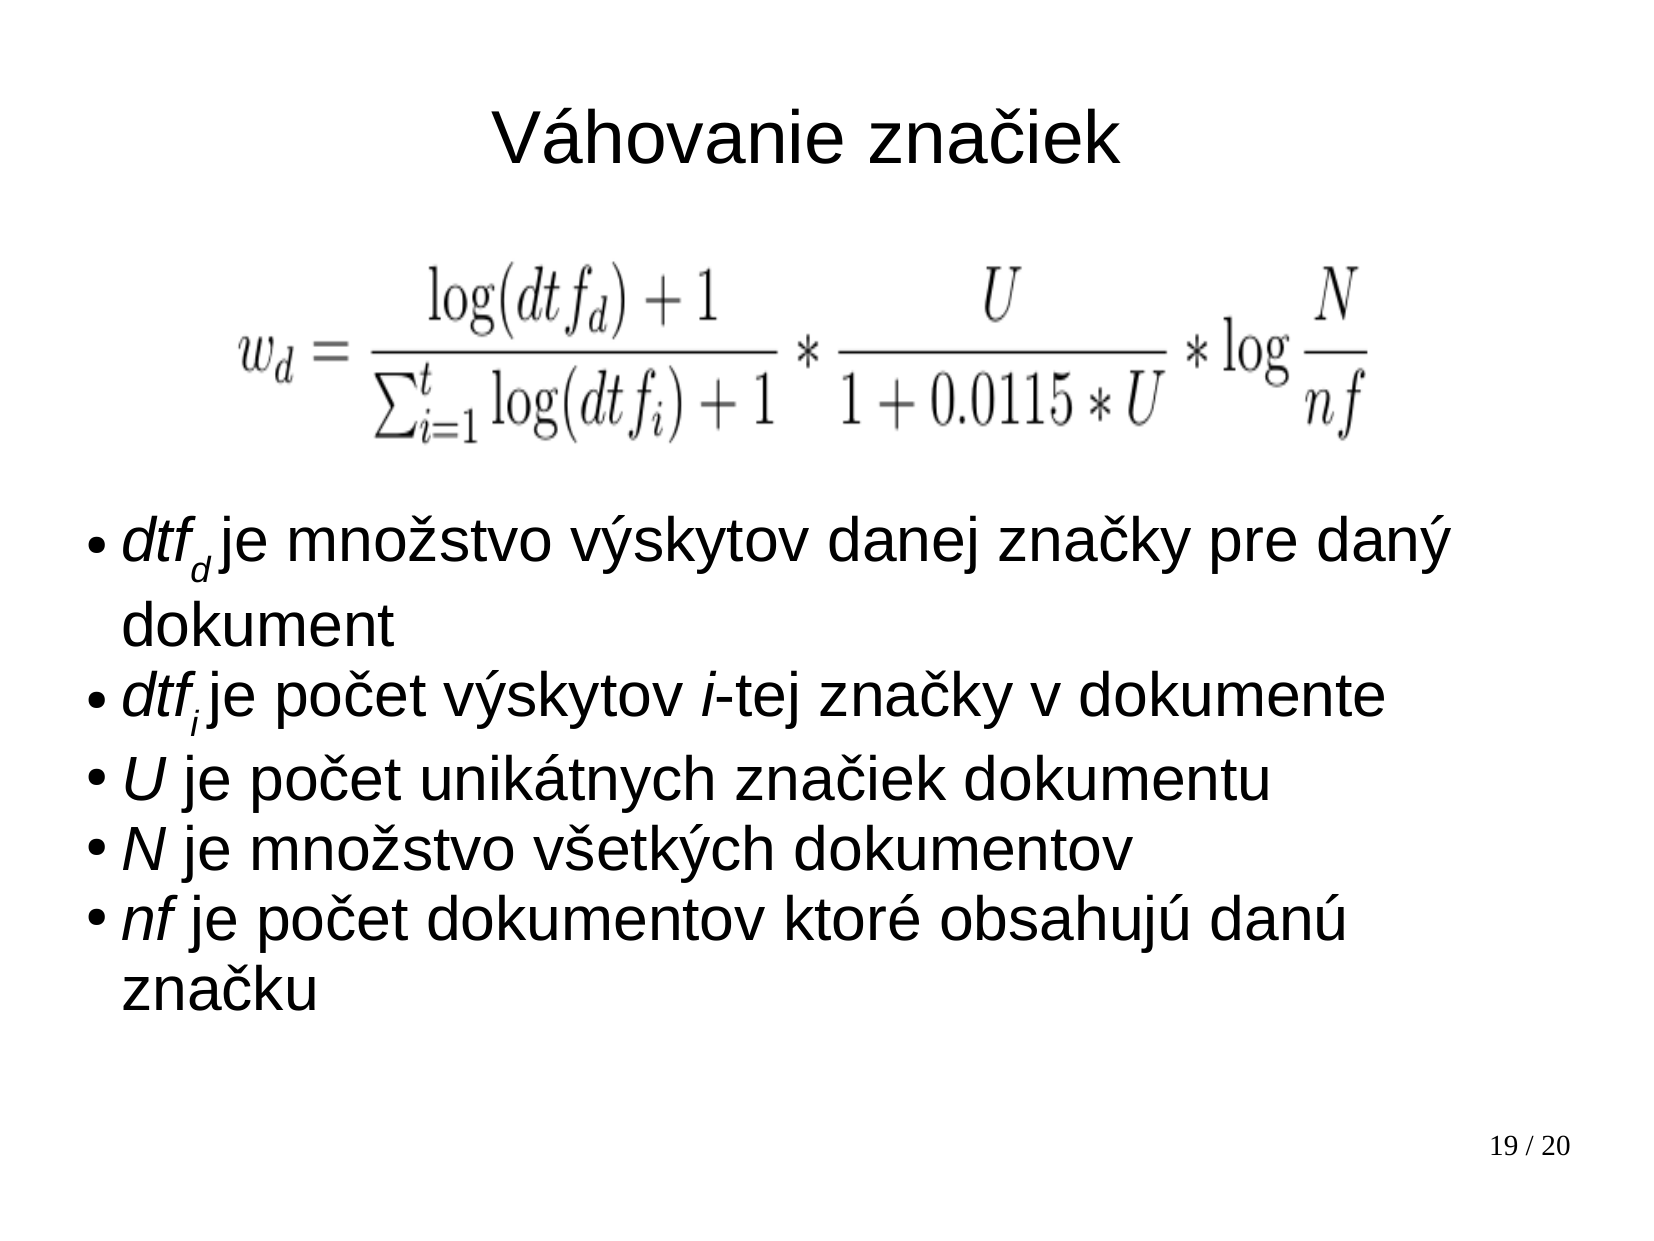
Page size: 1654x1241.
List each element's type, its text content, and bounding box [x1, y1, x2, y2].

text_box dtfd je množstvo výskytov danej značky pre daný dokument dtfi je počet výskytov i-tej značky v dokumente U je počet unikátnych značiek dokumentu N je množstvo všetkých dokumentov nf je počet dokumentov ktoré obsahujú danú značku [70, 497, 1517, 1084]
picture [224, 236, 1371, 458]
title Váhovanie značiek [104, 0, 1510, 278]
